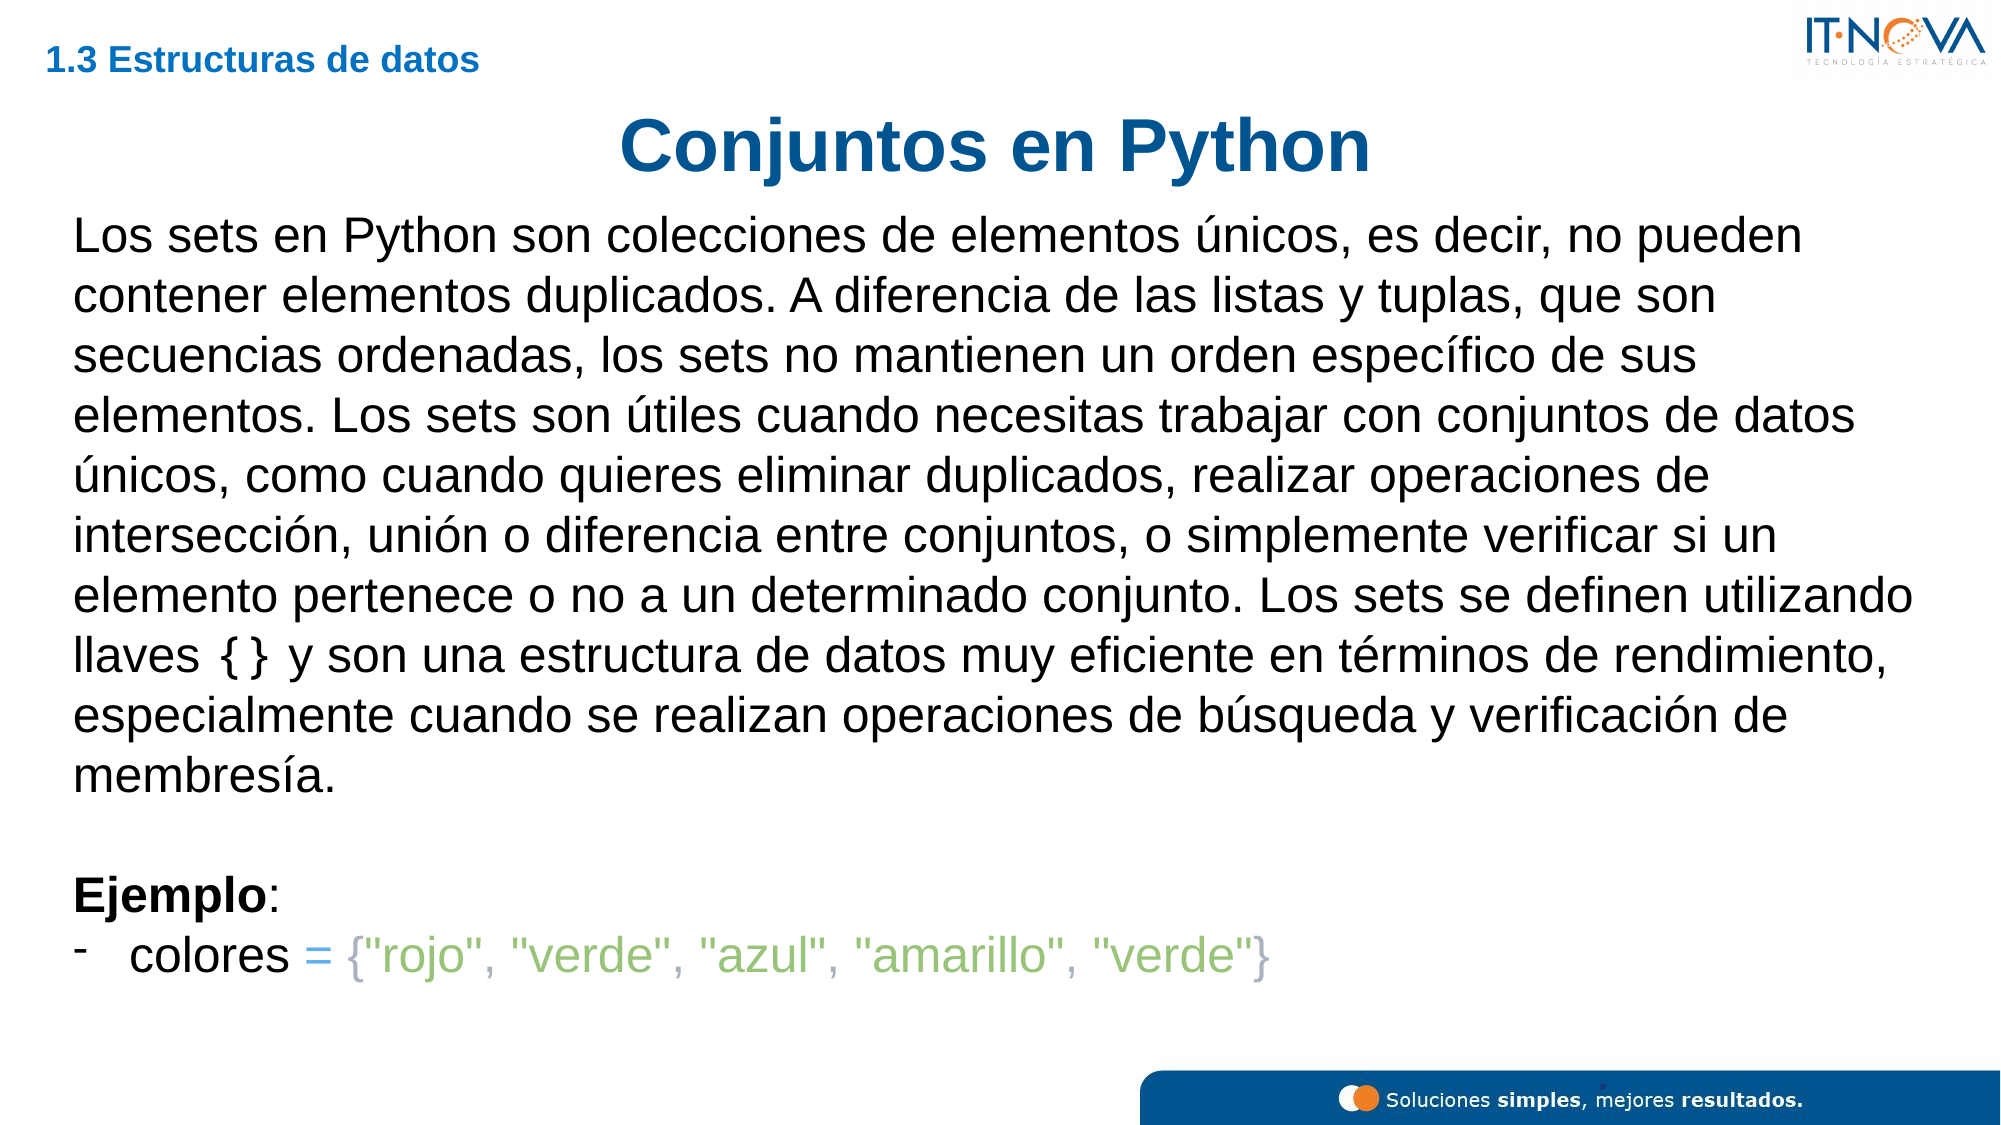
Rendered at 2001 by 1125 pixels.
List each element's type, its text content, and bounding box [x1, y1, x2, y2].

text_box 1.3 Estructuras de datos [30, 27, 548, 89]
text_box Conjuntos en Python [604, 88, 1400, 195]
text_box Los sets en Python son colecciones de elementos únicos, es decir, no pueden contener elementos duplicados. A diferencia de las listas y tuplas, que son secuencias ordenadas, los sets no mantienen un orden específico de sus elementos. Los sets son útiles cuando necesitas trabajar con conjuntos de datos únicos, como cuando quieres eliminar duplicados, realizar operaciones de intersección, unión o diferencia entre conjuntos, o simplemente verificar si un elemento pertenece o no a un determinado conjunto. Los sets se definen utilizando llaves {} y son una estructura de datos muy eficiente en términos de rendimiento, especialmente cuando se realizan operaciones de búsqueda y verificación de membresía. Ejemplo: colores = {"rojo", "verde", "azul", "amarillo", "verde"} [57, 195, 1948, 999]
